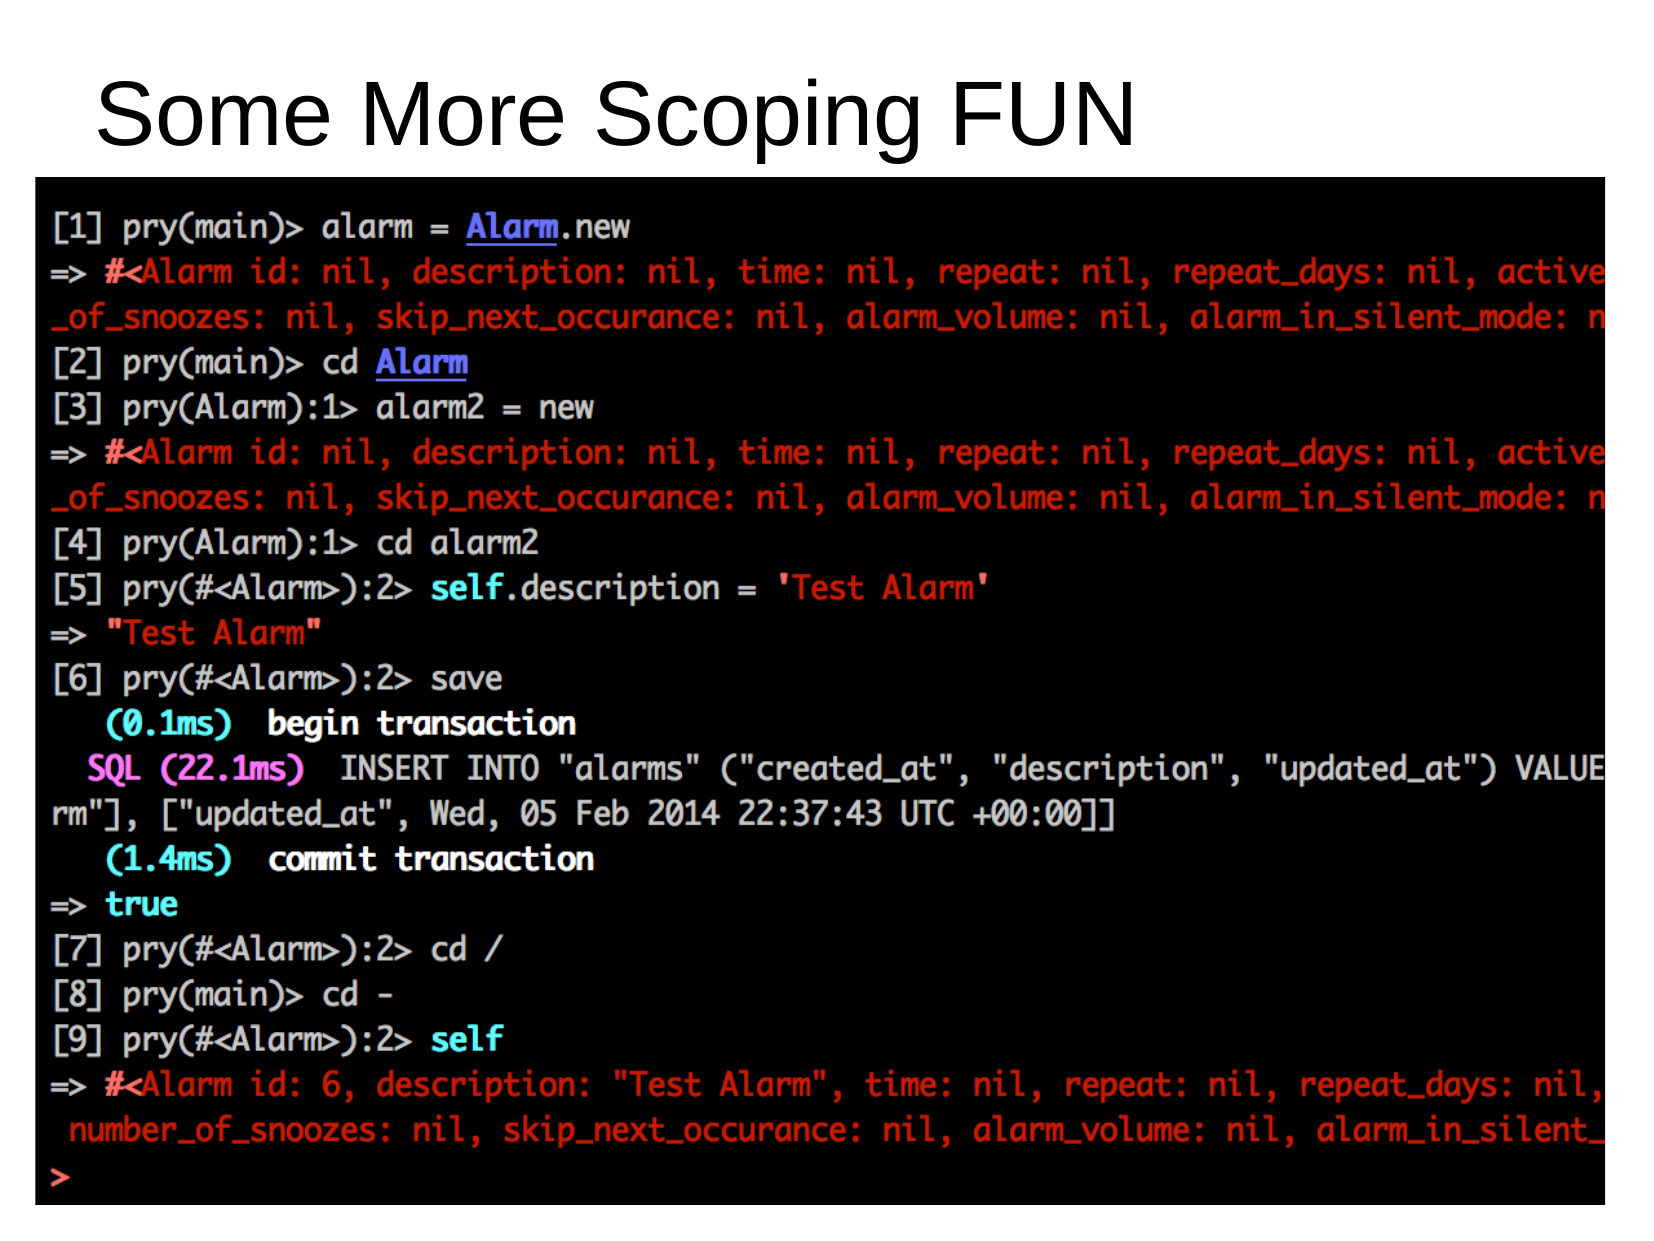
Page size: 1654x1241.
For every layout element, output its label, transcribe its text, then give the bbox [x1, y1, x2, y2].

title Some More Scoping FUN [41, 11, 1193, 177]
picture [35, 177, 1606, 1205]
